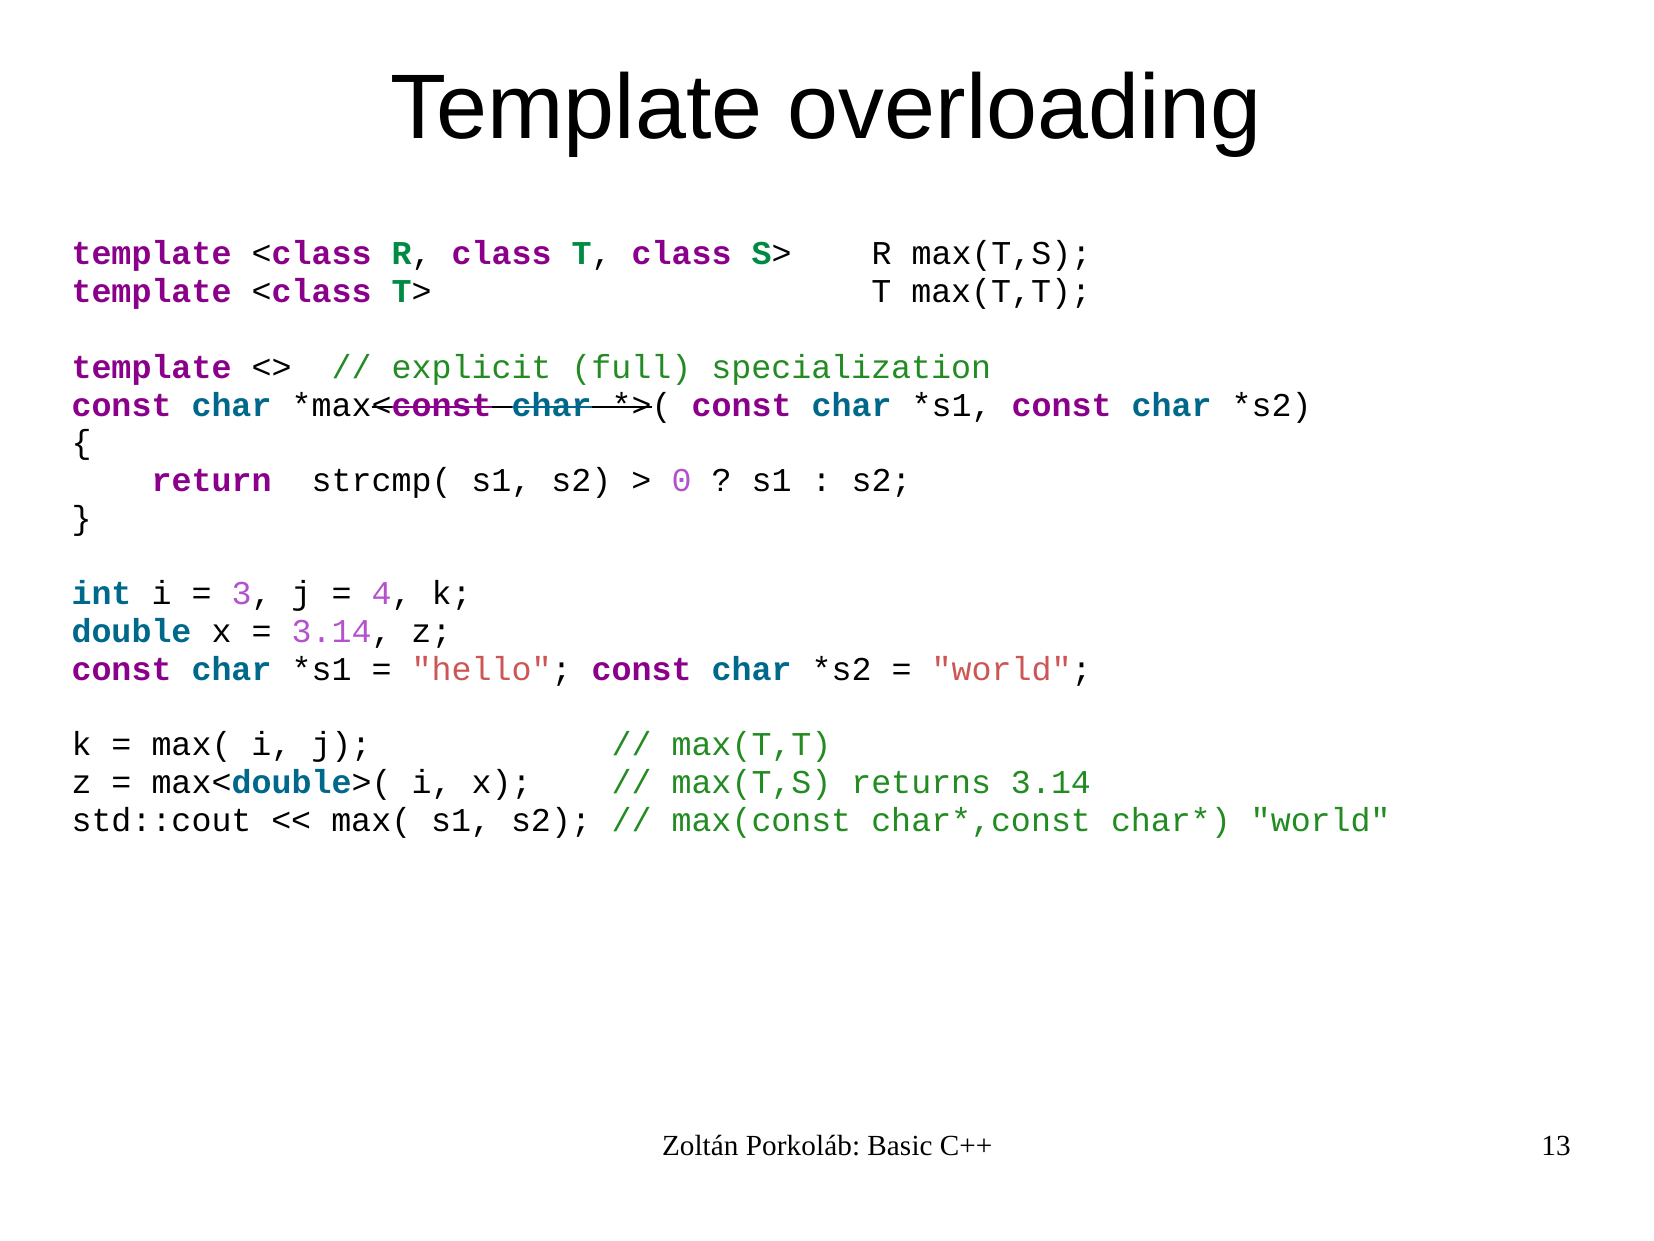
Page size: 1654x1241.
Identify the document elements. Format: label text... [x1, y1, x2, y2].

title Template overloading [82, 2, 1571, 211]
text_box template <class R, class T, class S> R max(T,S); template <class T> T max(T,T); template <> // explicit (full) specialization const char *max<const char *>( const char *s1, const char *s2) { return strcmp( s1, s2) > 0 ? s1 : s2; } int i = 3, j = 4, k; double x = 3.14, z; const char *s1 = "hello"; const char *s2 = "world"; k = max( i, j); // max(T,T) z = max<double>( i, x); // max(T,S) returns 3.14 std::cout << max( s1, s2); // max(const char*,const char*) "world" [56, 229, 1621, 1229]
